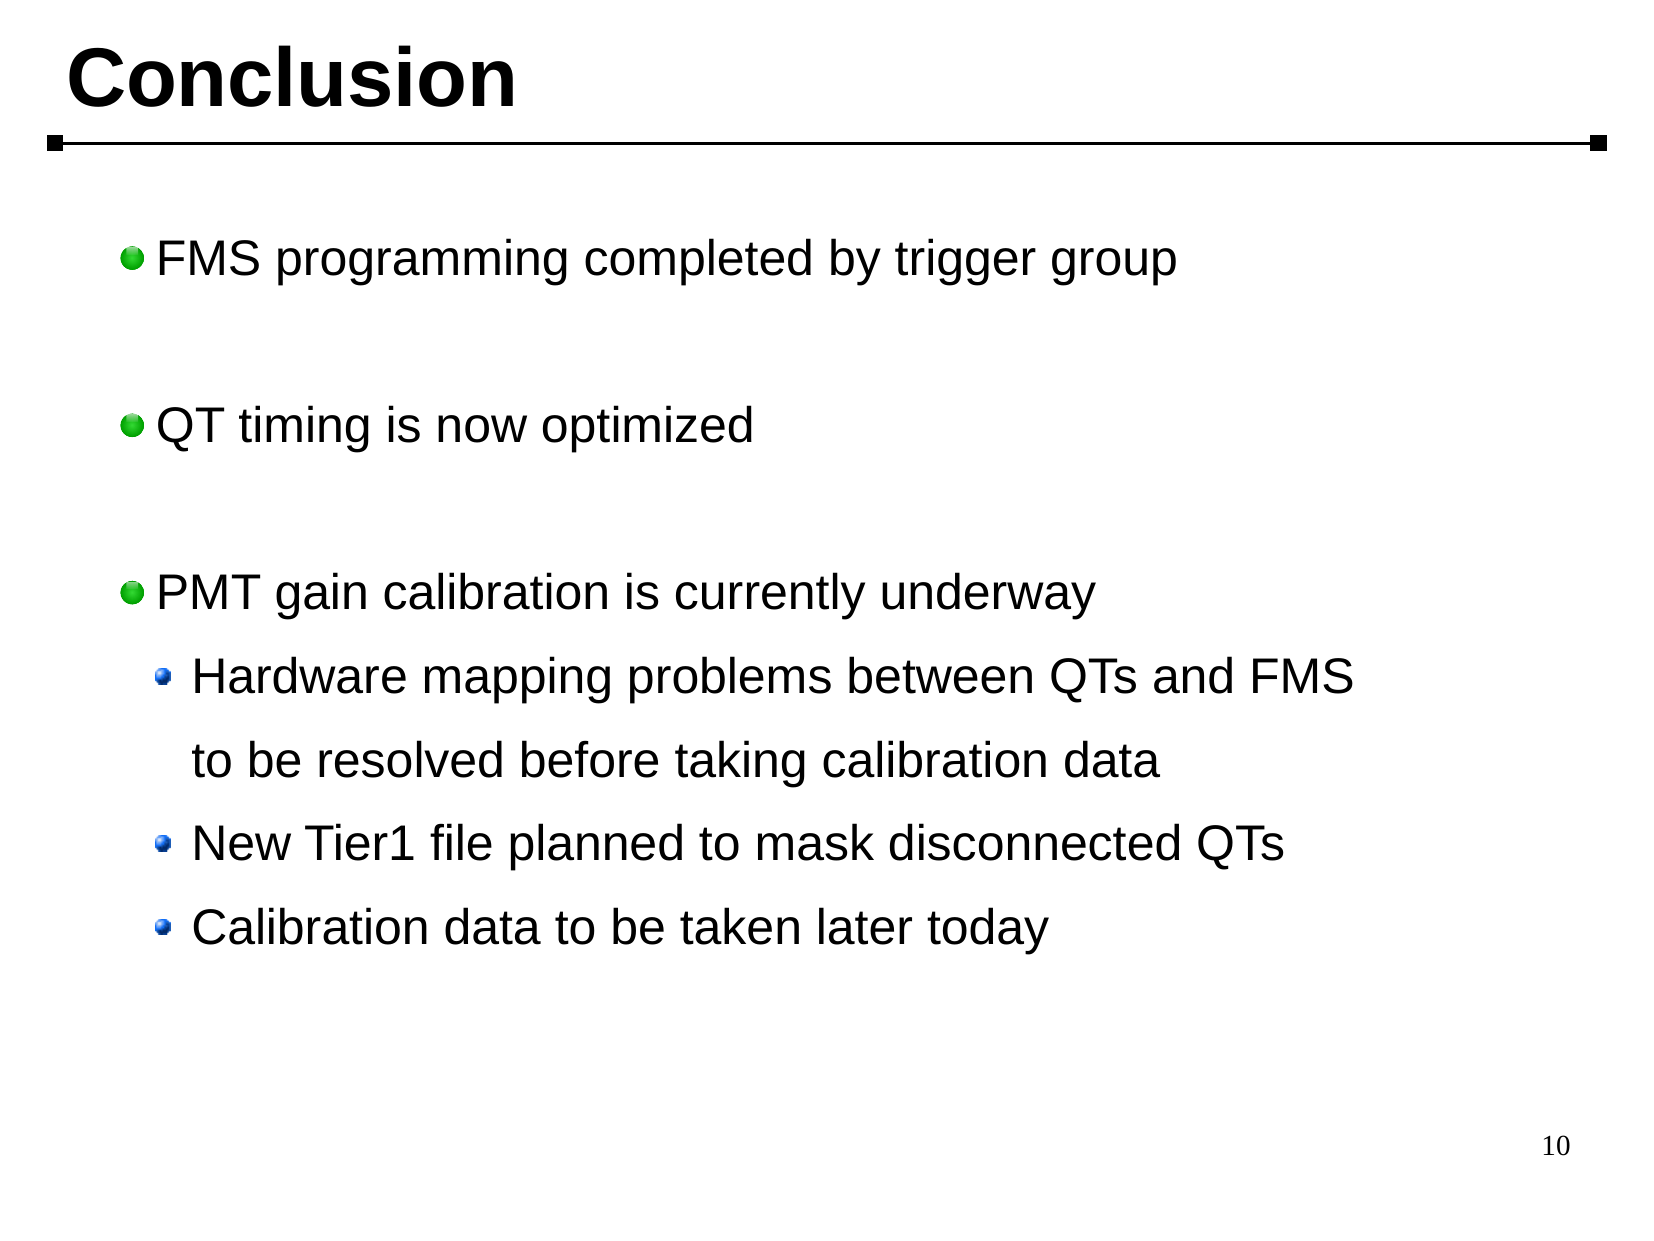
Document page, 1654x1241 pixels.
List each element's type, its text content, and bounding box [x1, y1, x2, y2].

text_box FMS programming completed by trigger group QT timing is now optimized PMT gain calibration is currently underway Hardware mapping problems between QTs and FMS to be resolved before taking calibration data New Tier1 file planned to mask disconnected QTs Calibration data to be taken later today [105, 195, 1426, 942]
text_box Conclusion [51, 23, 534, 132]
